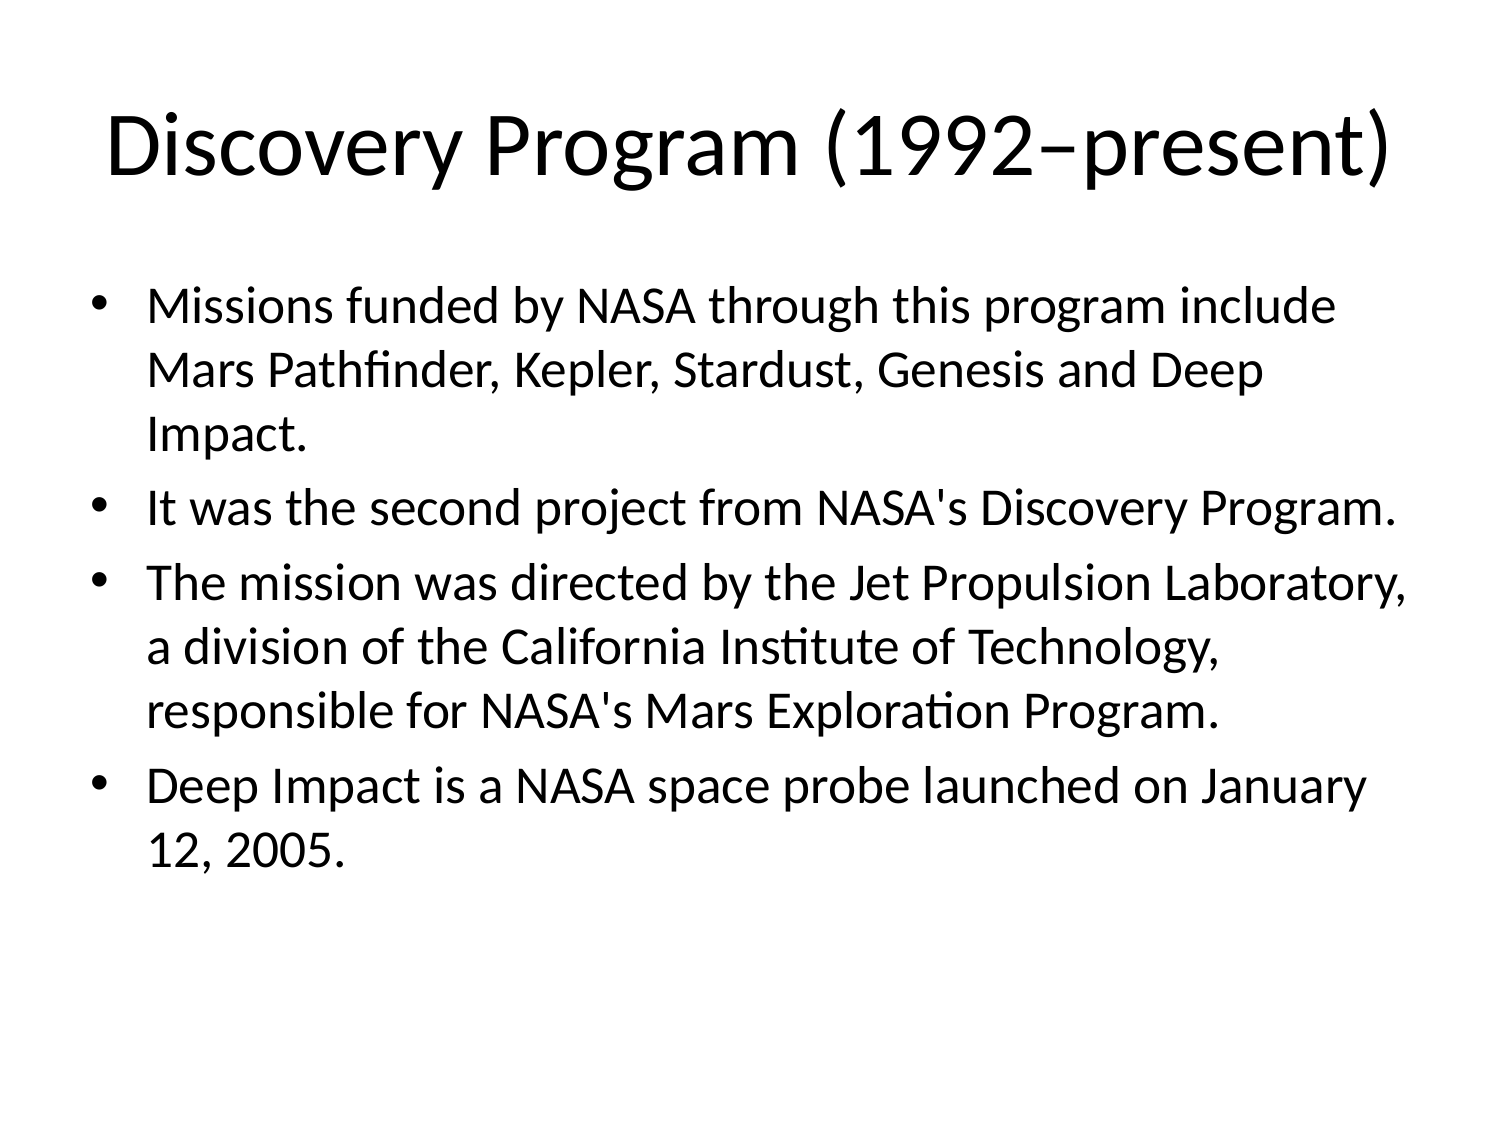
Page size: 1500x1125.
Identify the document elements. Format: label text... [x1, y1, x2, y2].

list Missions funded by NASA through this program include Mars Pathfinder, Kepler, Stardust, Genesis and Deep Impact. It was the second project from NASA's Discovery Program. The mission was directed by the Jet Propulsion Laboratory, a division of the California Institute of Technology, responsible for NASA's Mars Exploration Program. Deep Impact is a NASA space probe launched on January 12, 2005. [75, 262, 1425, 1005]
title Discovery Program (1992–present) [75, 45, 1425, 233]
